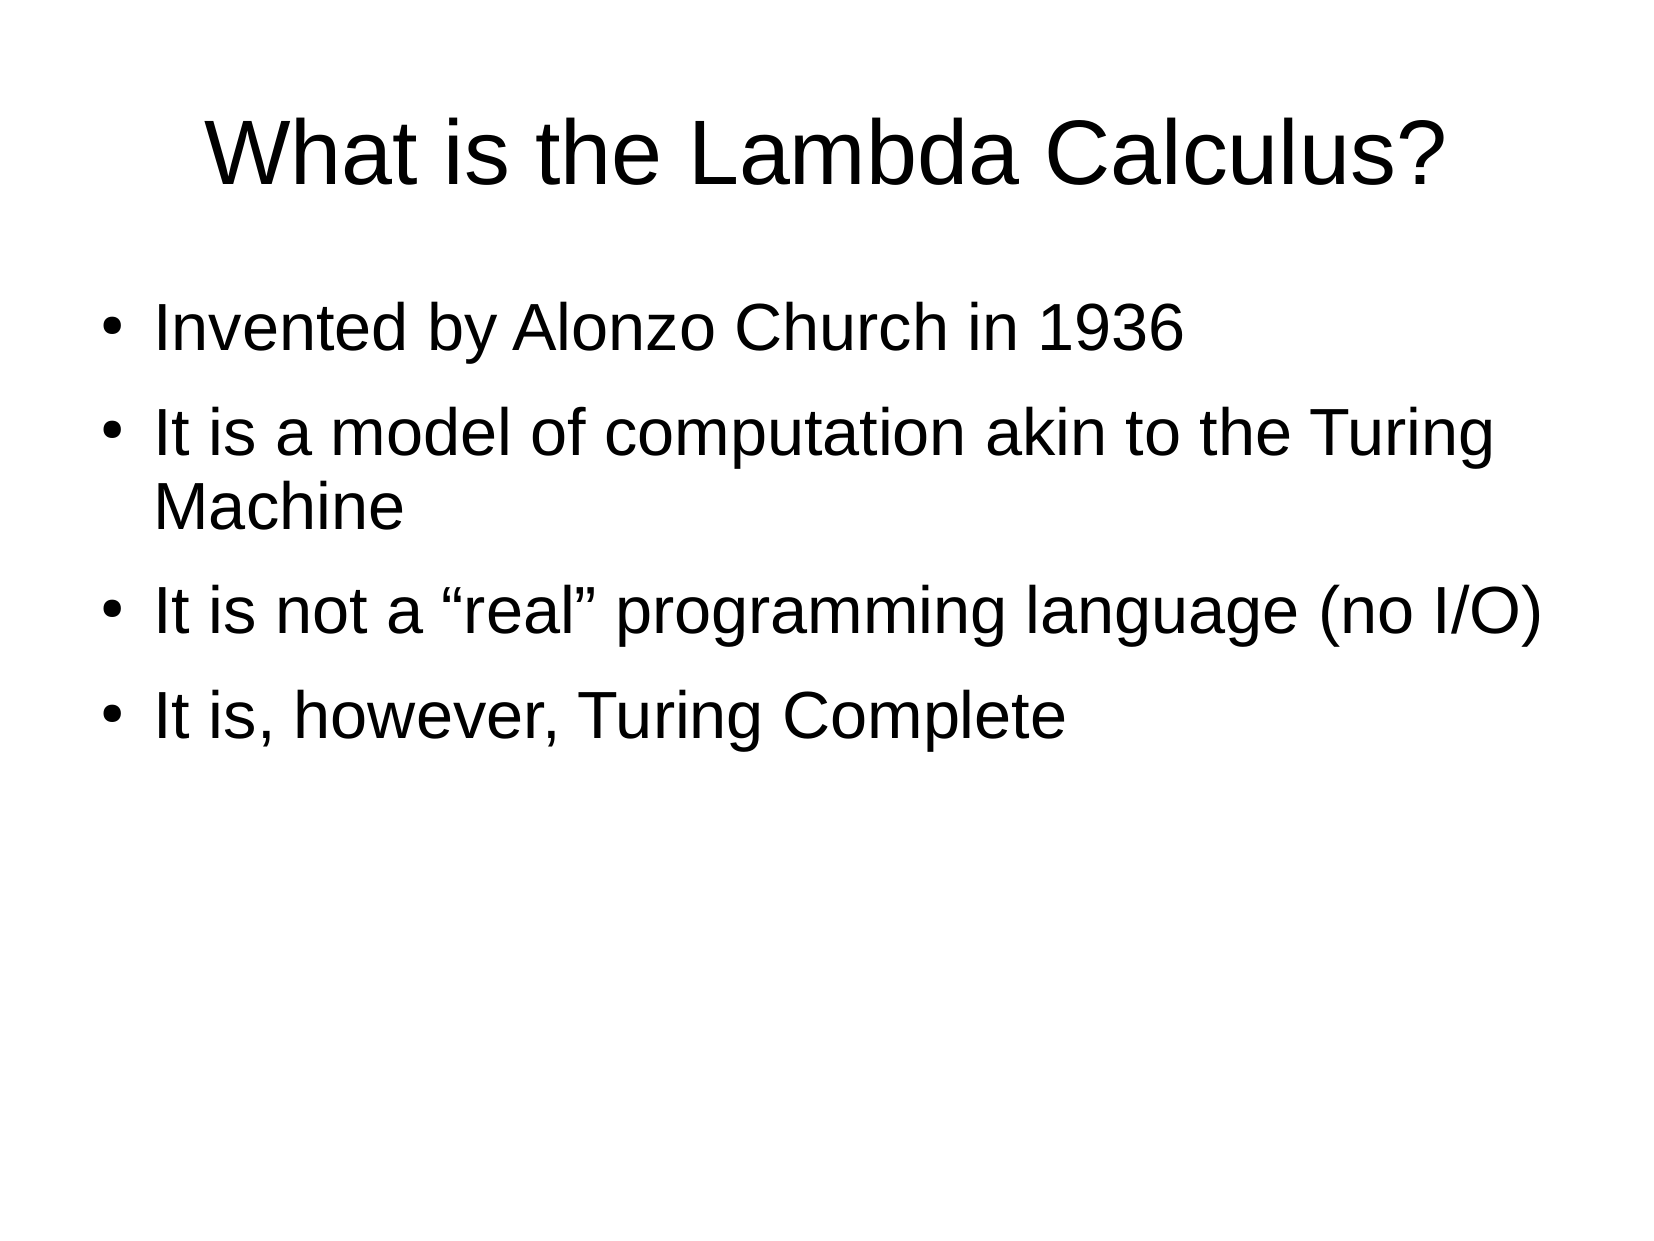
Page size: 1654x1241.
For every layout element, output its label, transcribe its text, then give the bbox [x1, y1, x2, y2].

title What is the Lambda Calculus? [82, 49, 1571, 257]
list Invented by Alonzo Church in 1936 It is a model of computation akin to the Turing Machine It is not a “real” programming language (no I/O) It is, however, Turing Complete [82, 290, 1571, 1010]
